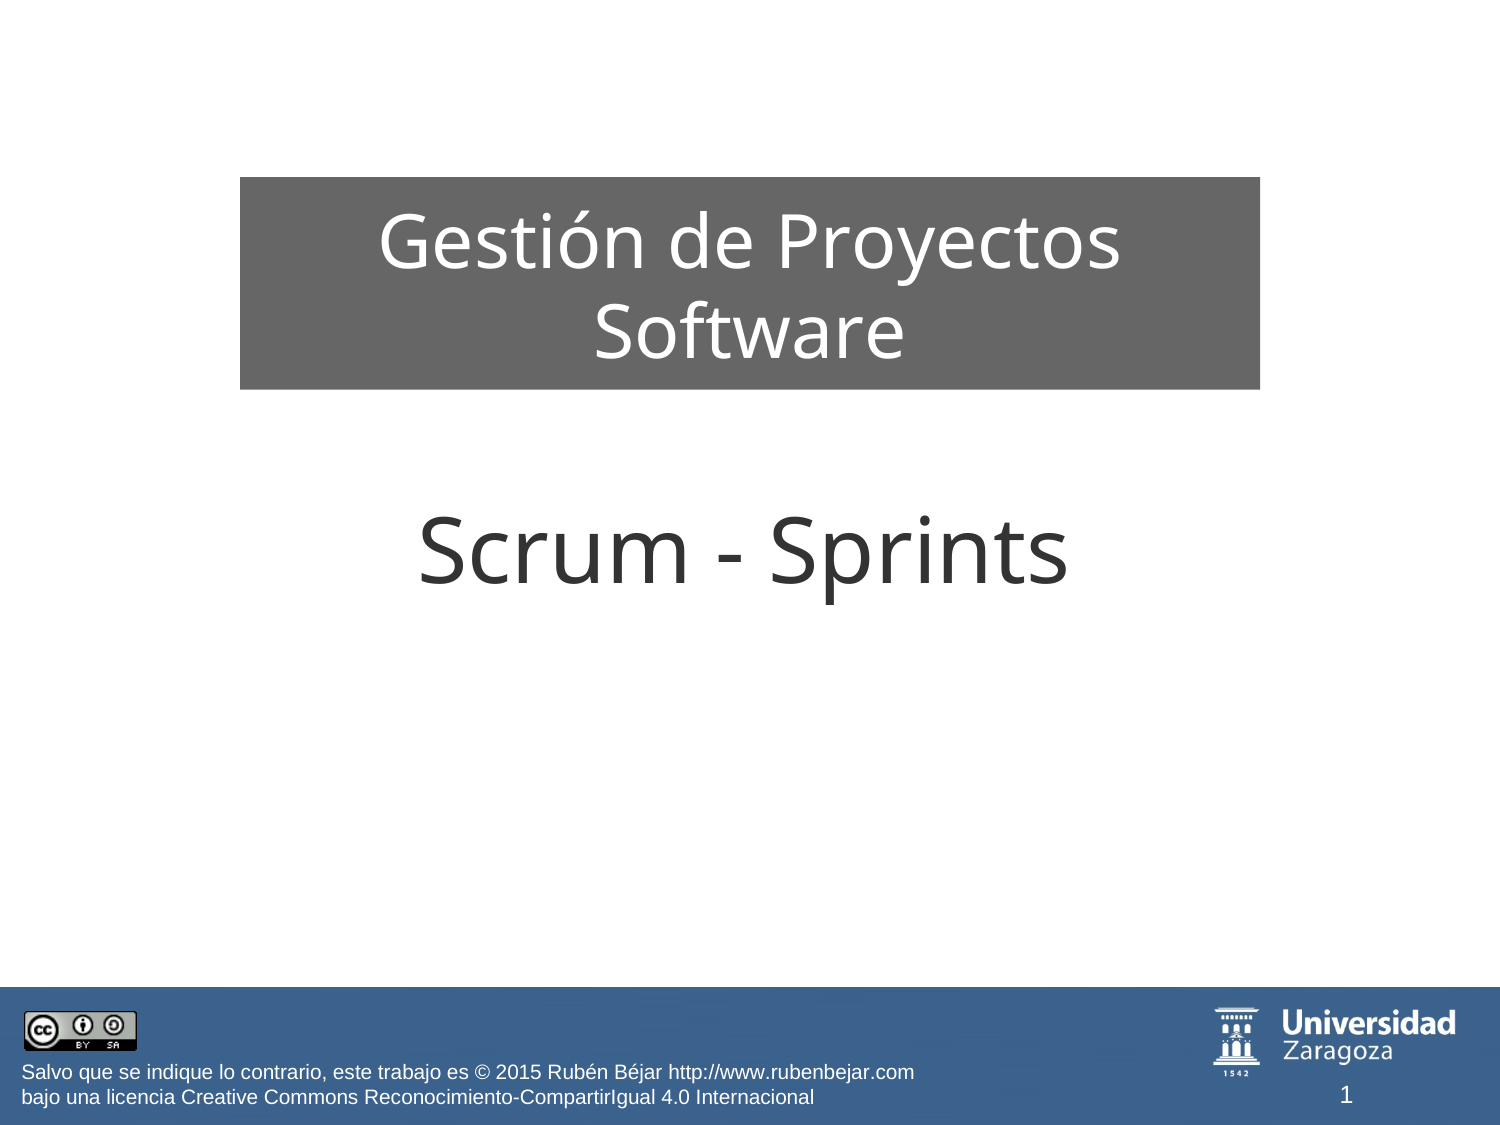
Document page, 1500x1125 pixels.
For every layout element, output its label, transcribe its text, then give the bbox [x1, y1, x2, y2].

text_box Gestión de Proyectos Software [240, 177, 1261, 390]
text_box Scrum - Sprints [106, 484, 1382, 611]
picture [0, 987, 1500, 1125]
